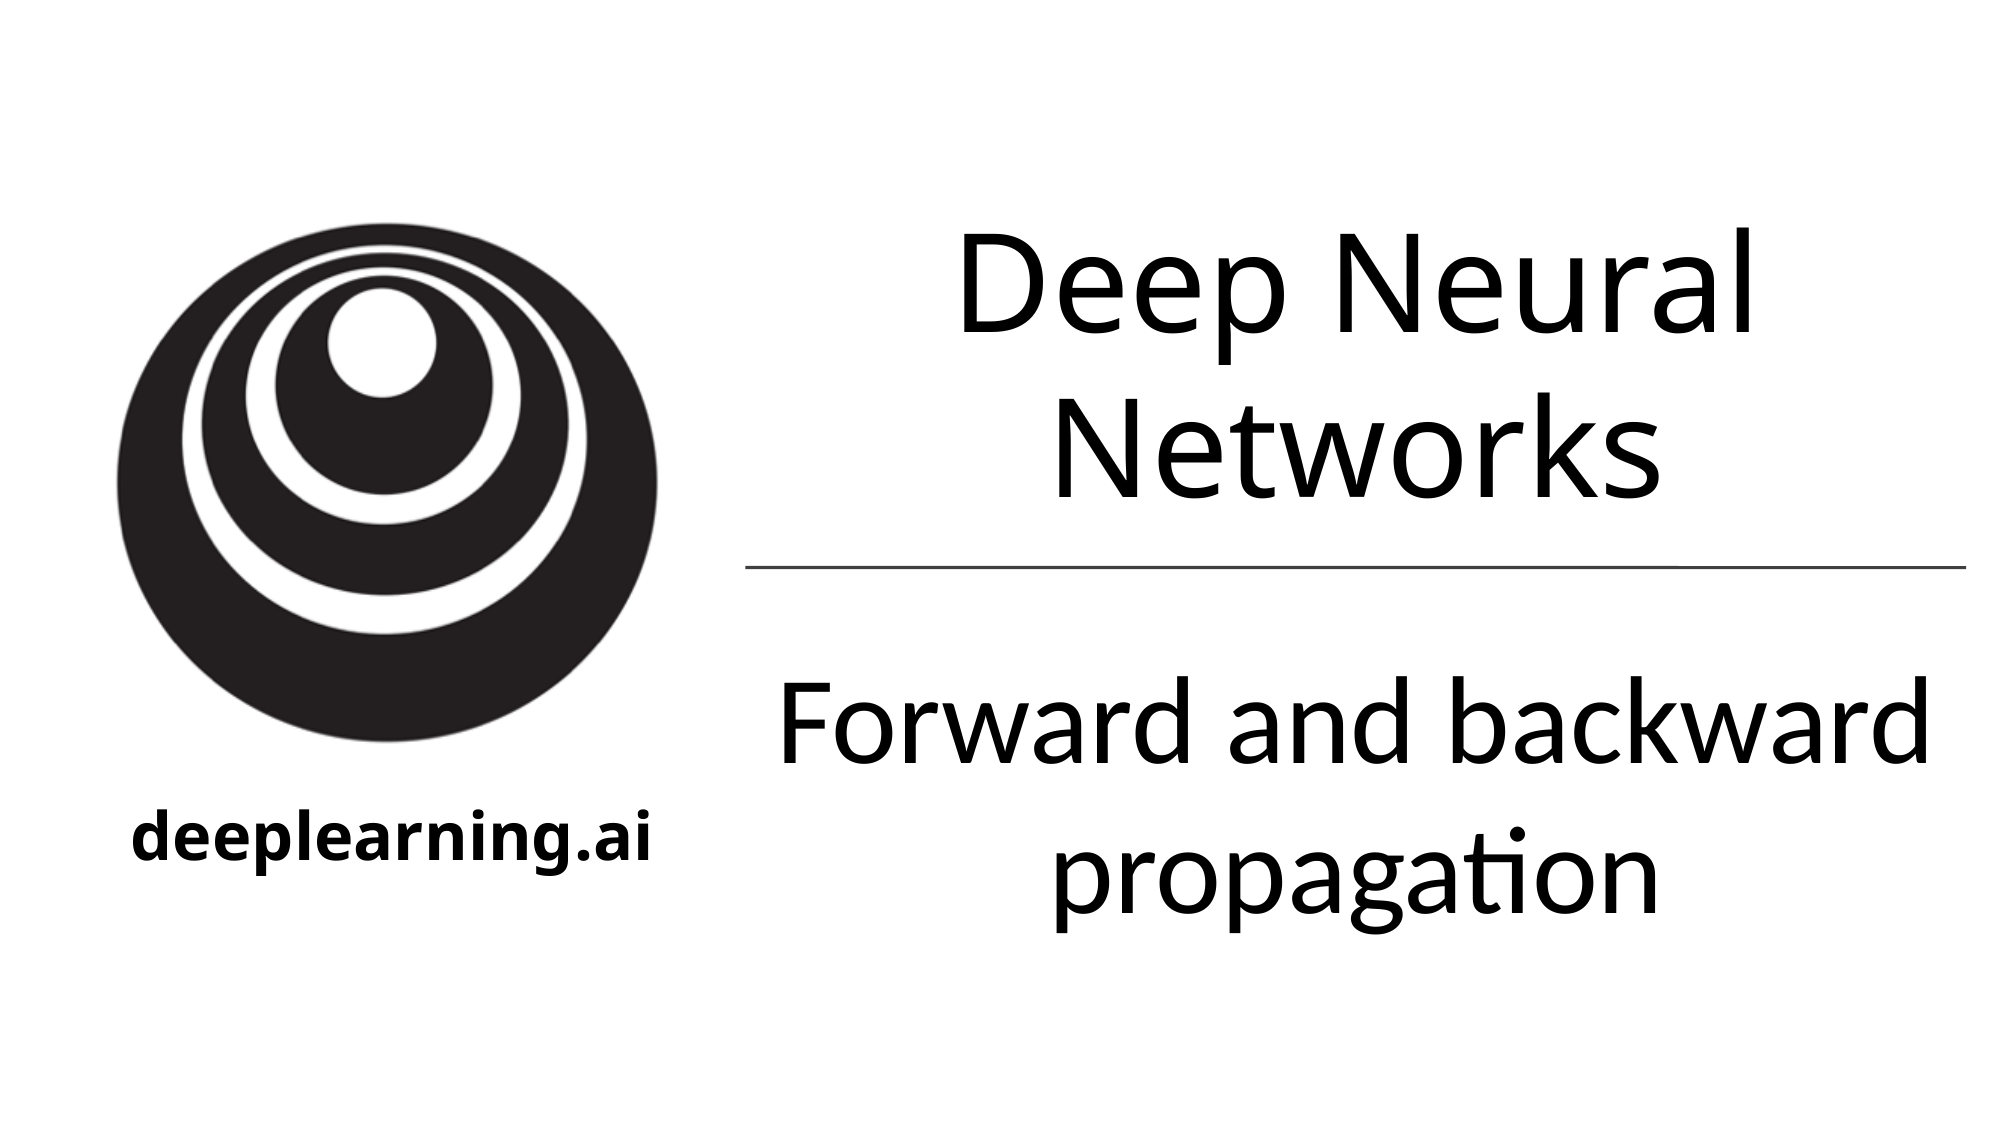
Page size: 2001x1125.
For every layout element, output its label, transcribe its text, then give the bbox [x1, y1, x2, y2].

text_box Forward and backward propagation [761, 631, 1952, 947]
picture [77, 186, 708, 797]
text_box Deep Neural Networks [759, 188, 1954, 533]
